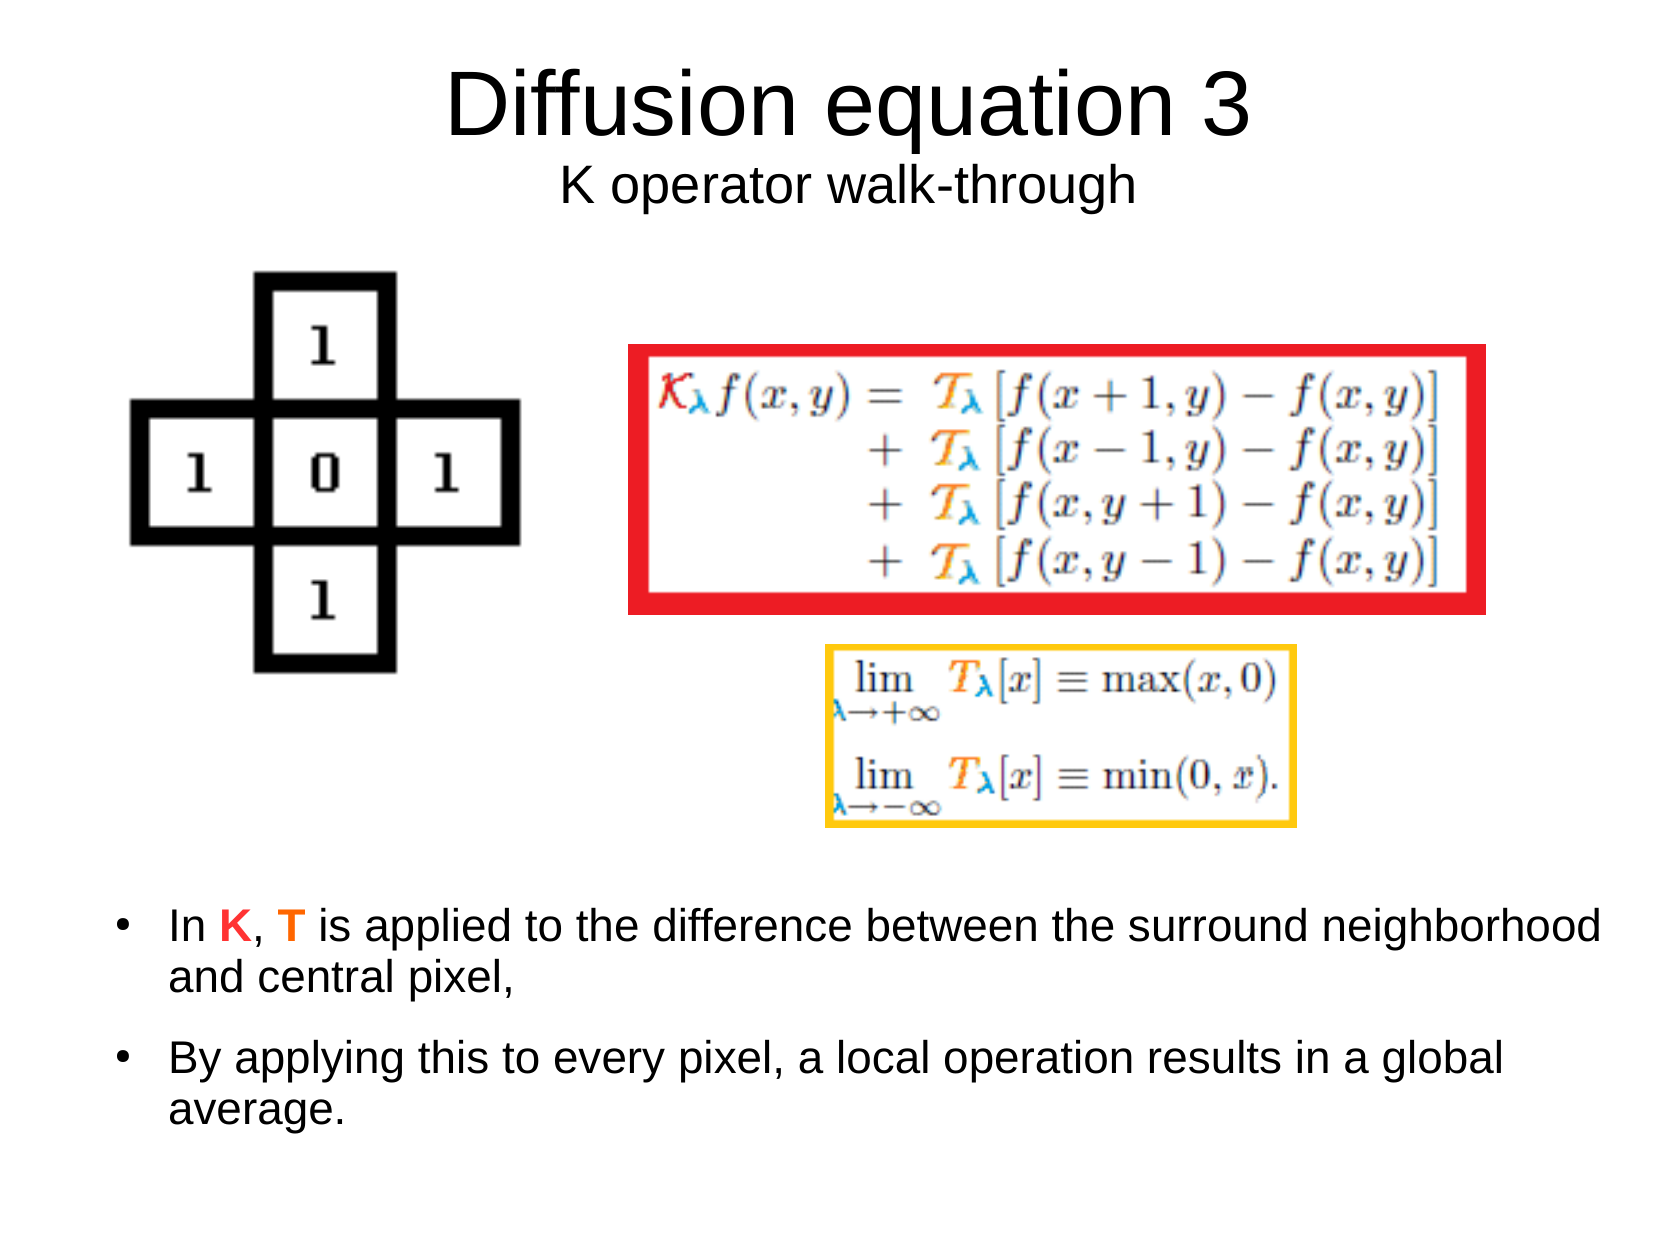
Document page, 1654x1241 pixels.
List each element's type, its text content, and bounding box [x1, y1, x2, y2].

picture [825, 644, 1297, 828]
picture [628, 344, 1486, 615]
picture [120, 254, 541, 691]
list In K, T is applied to the difference between the surround neighborhood and central pixel, By applying this to every pixel, a local operation results in a global average. [97, 900, 1606, 1241]
title Diffusion equation 3 K operator walk-through [105, 30, 1594, 238]
